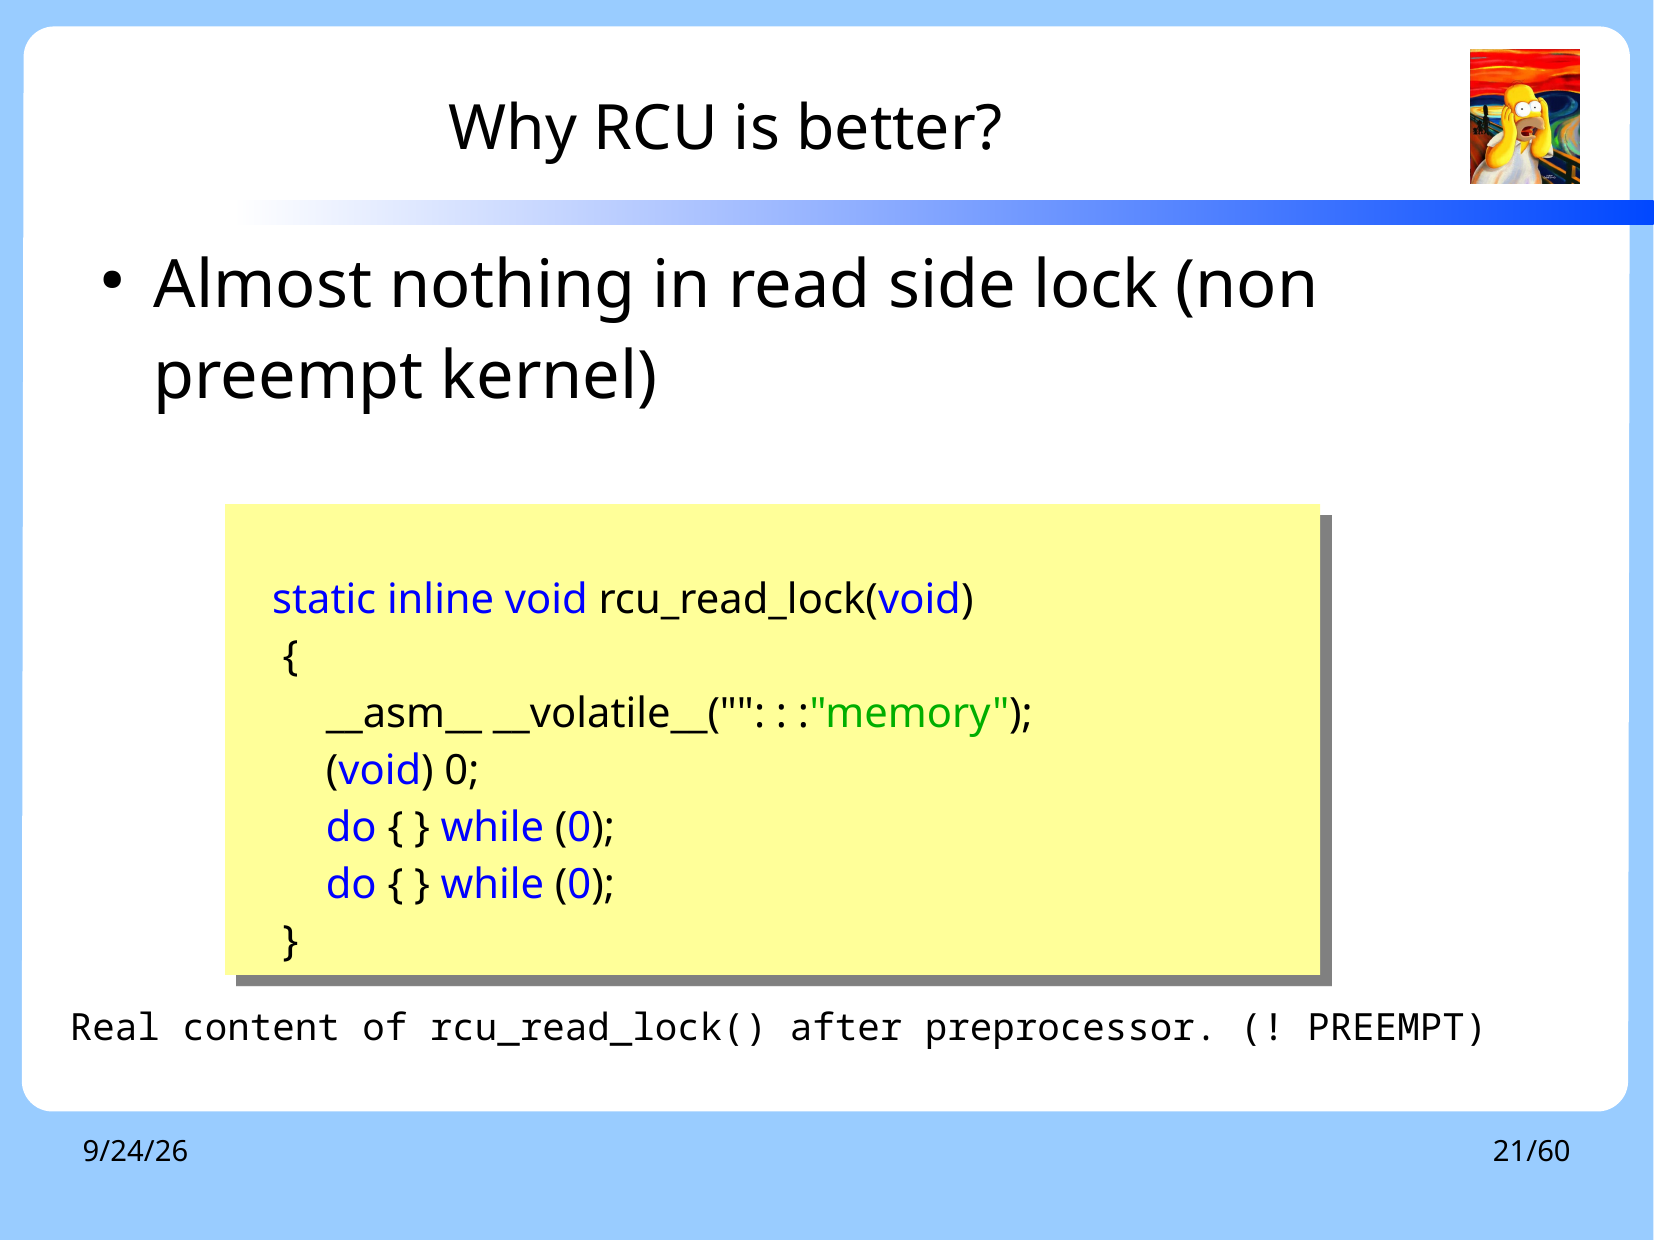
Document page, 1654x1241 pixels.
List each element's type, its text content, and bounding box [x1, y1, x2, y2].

text_box Real content of rcu_read_lock() after preprocessor. (! PREEMPT) [55, 993, 1503, 1052]
text_box static inline void rcu_read_lock(void) { __asm__ __volatile__("": : :"memory"); (void) 0; do { } while (0); do { } while (0); } [225, 504, 1321, 960]
list Almost nothing in read side lock (non preempt kernel) [82, 236, 1571, 956]
title Why RCU is better? [82, 49, 1371, 201]
picture [1470, 49, 1580, 184]
